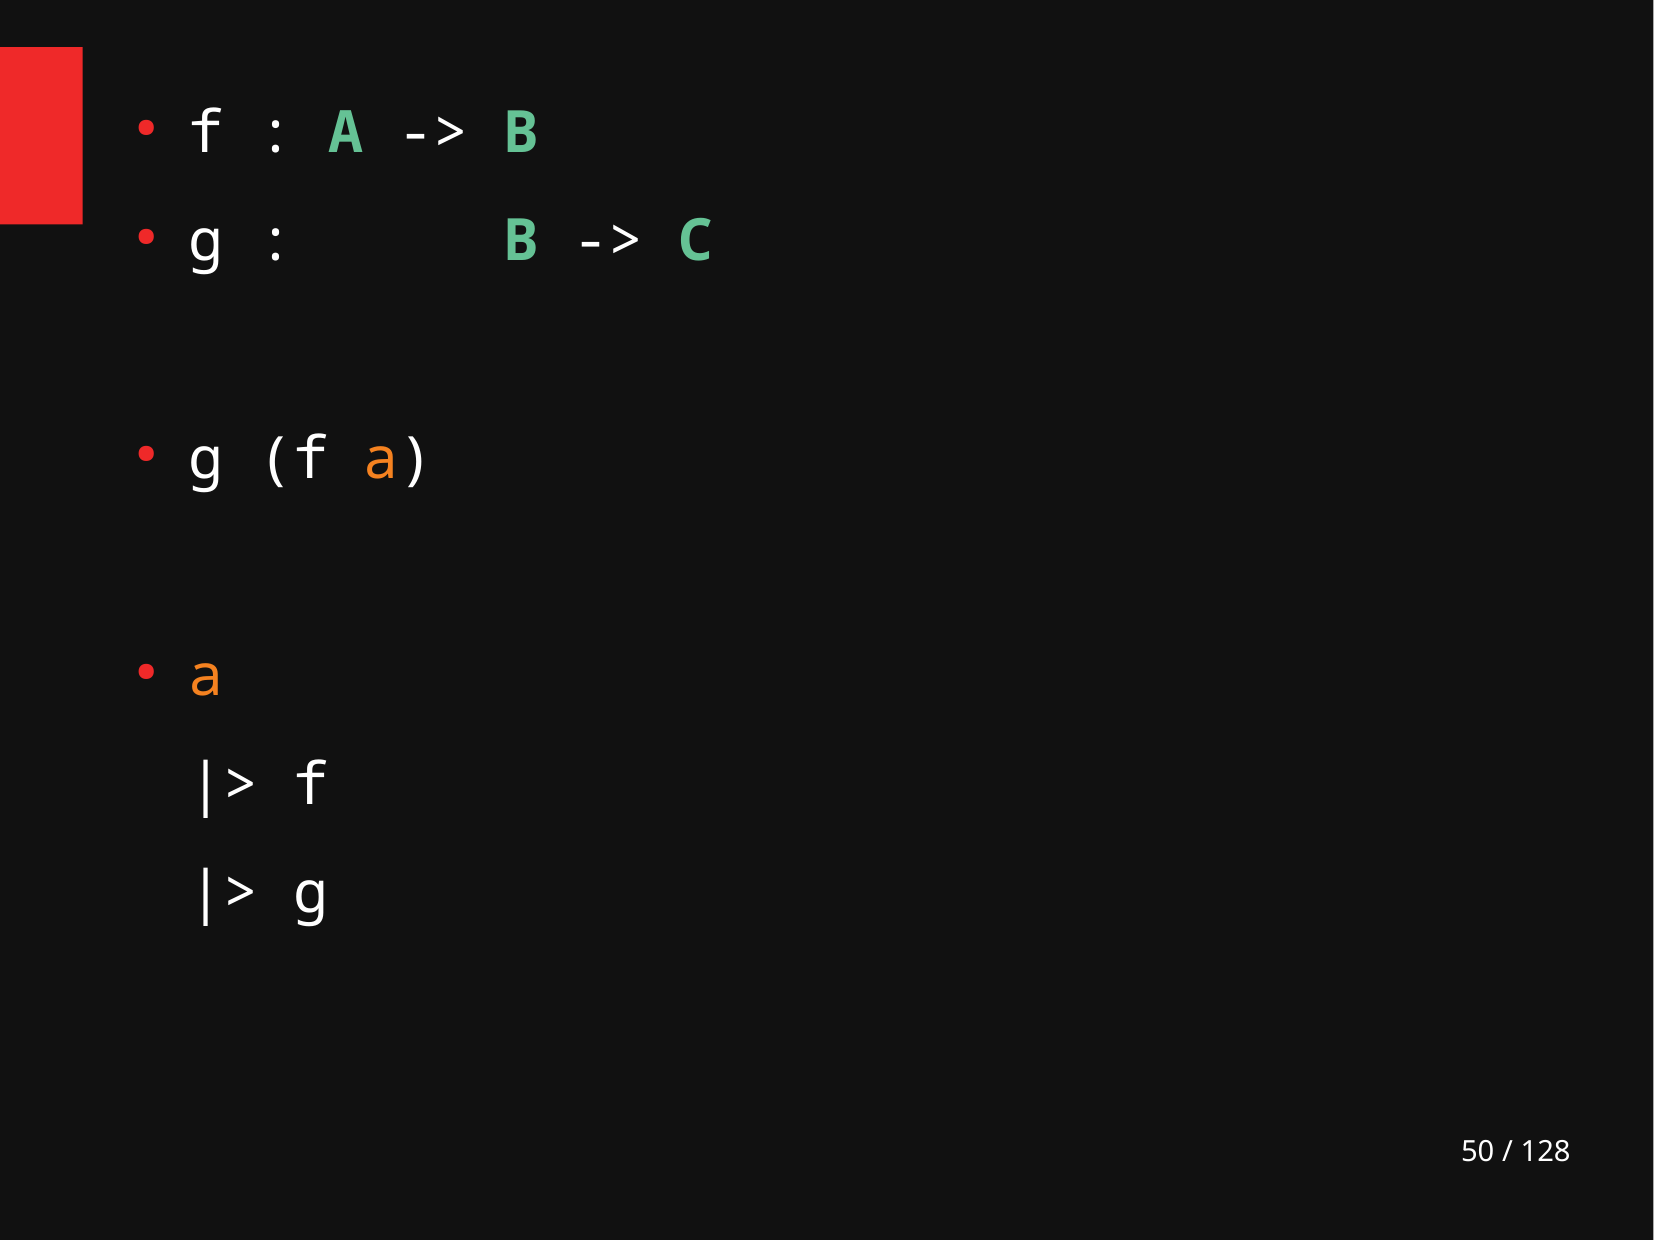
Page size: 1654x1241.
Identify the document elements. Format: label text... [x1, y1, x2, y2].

list f : A -> B g : B -> C g (f a) a |> f |> g [118, 90, 1536, 1074]
